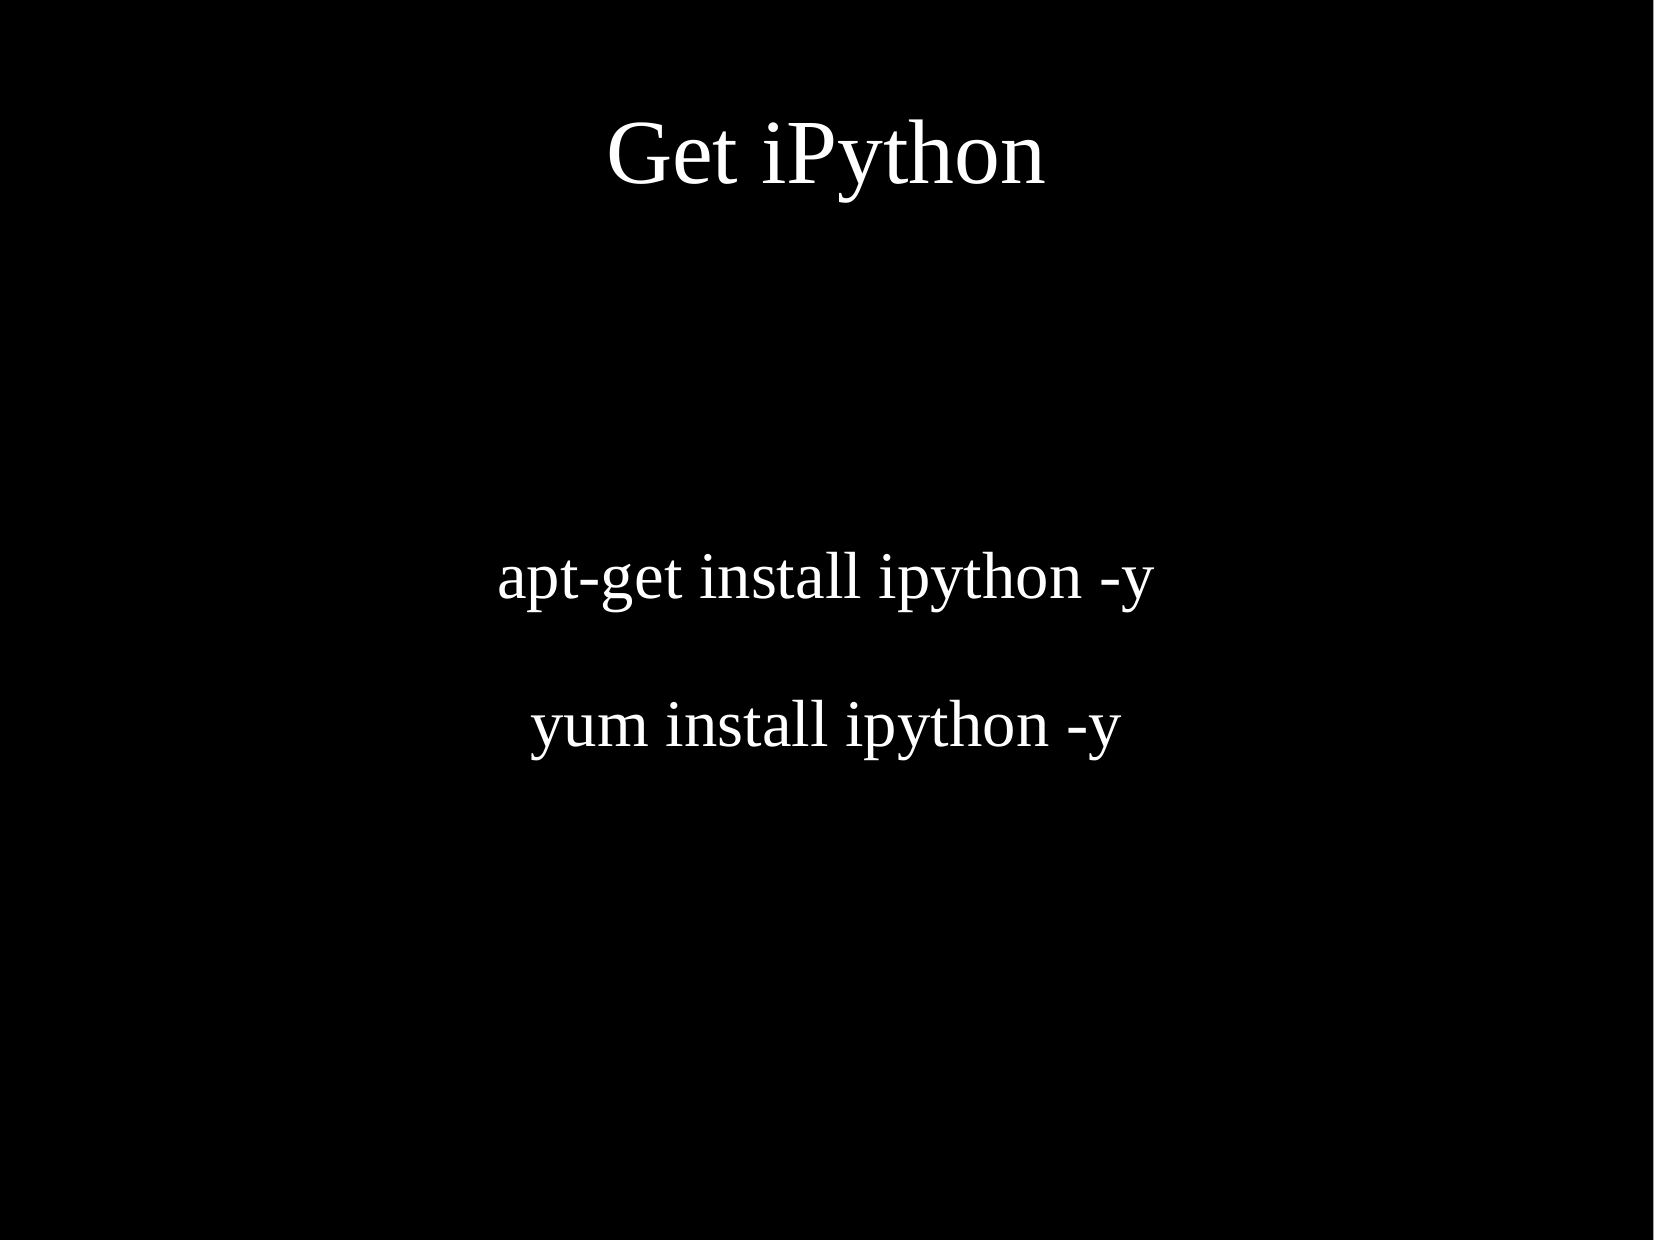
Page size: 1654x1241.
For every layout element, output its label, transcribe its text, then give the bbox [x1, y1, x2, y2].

title Get iPython [82, 49, 1571, 257]
subtitle apt-get install ipython -y yum install ipython -y [82, 290, 1571, 1010]
